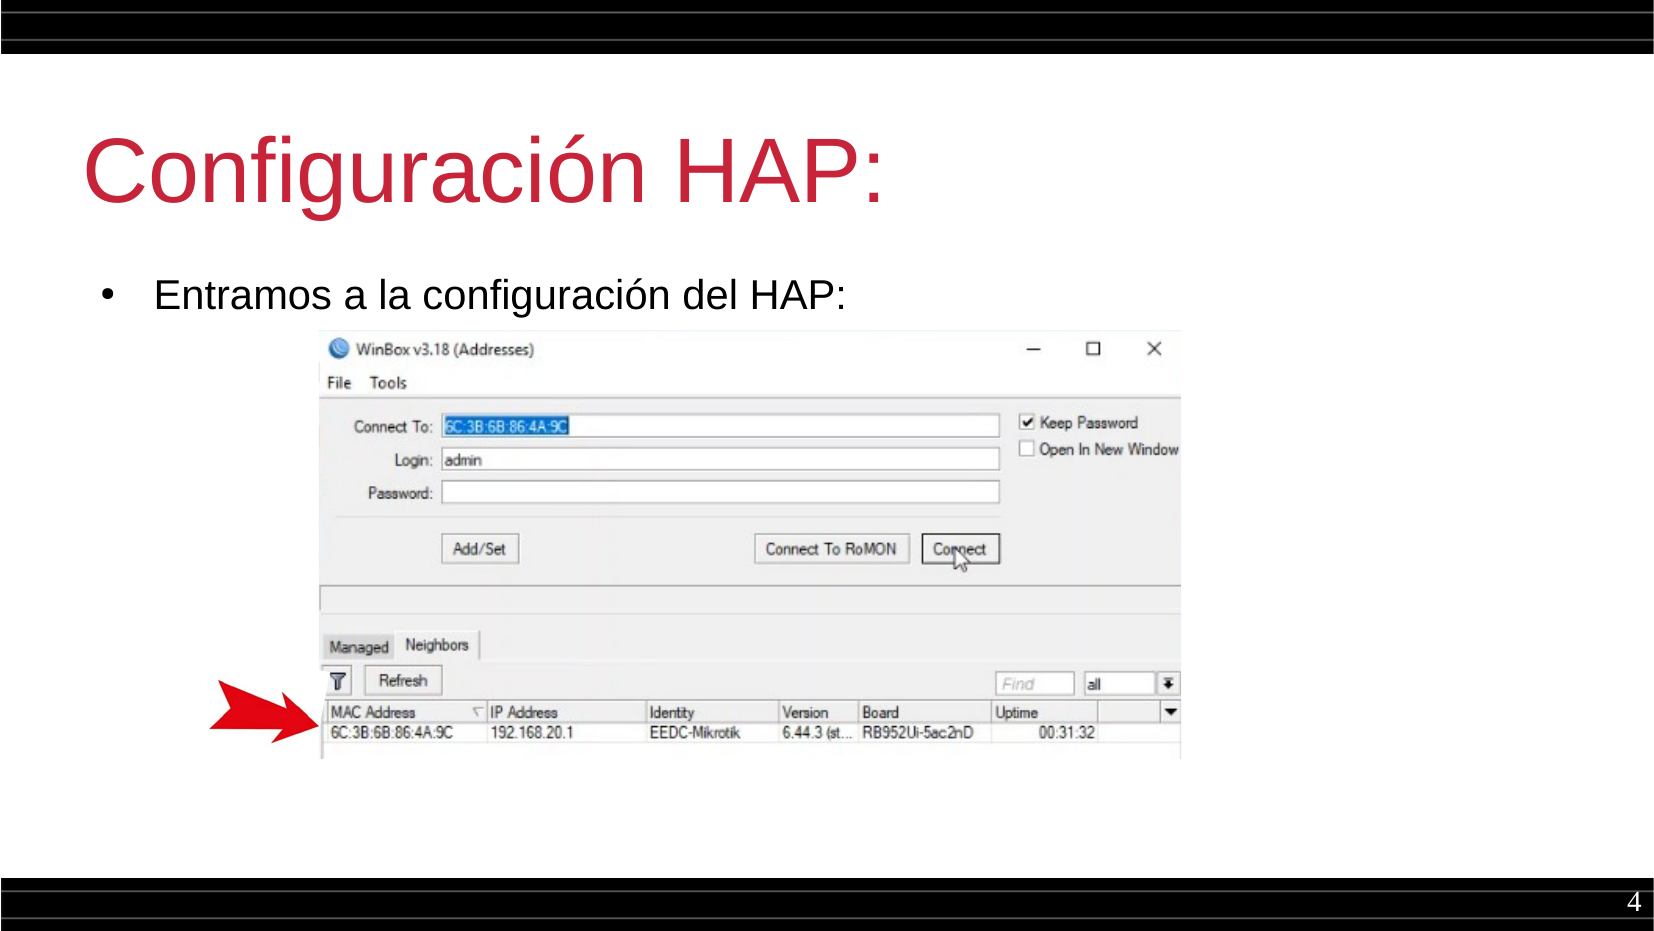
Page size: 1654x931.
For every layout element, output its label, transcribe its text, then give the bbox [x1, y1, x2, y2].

picture [200, 330, 1182, 780]
picture [1, 0, 1654, 54]
list Entramos a la configuración del HAP: [82, 271, 1571, 758]
title Configuración HAP: [82, 92, 1571, 249]
chart [766, 435, 885, 495]
picture [1, 878, 1654, 931]
